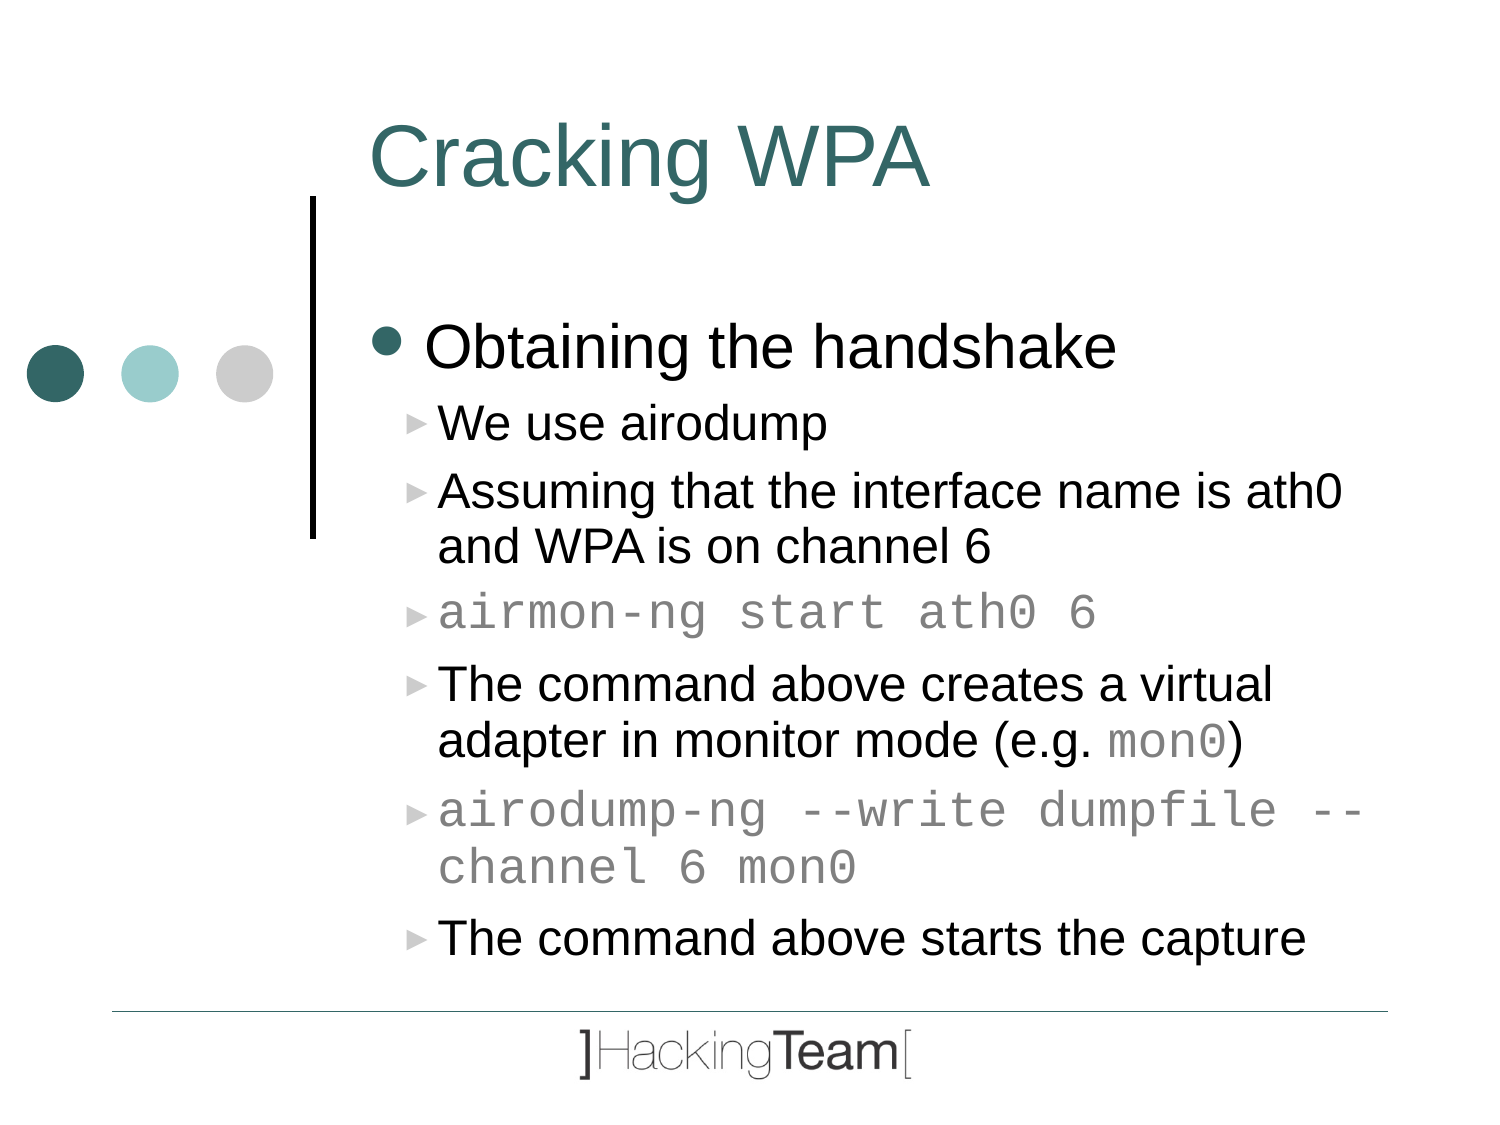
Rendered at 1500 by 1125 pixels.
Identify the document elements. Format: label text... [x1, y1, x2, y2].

title Cracking WPA [249, 38, 1401, 275]
picture [574, 1041, 916, 1084]
list Obtaining the handshake We use airodump Assuming that the interface name is ath0 and WPA is on channel 6 airmon-ng start ath0 6 The command above creates a virtual adapter in monitor mode (e.g. mon0) airodump-ng --write dumpfile --channel 6 mon0 The command above starts the capture [249, 312, 1401, 1041]
